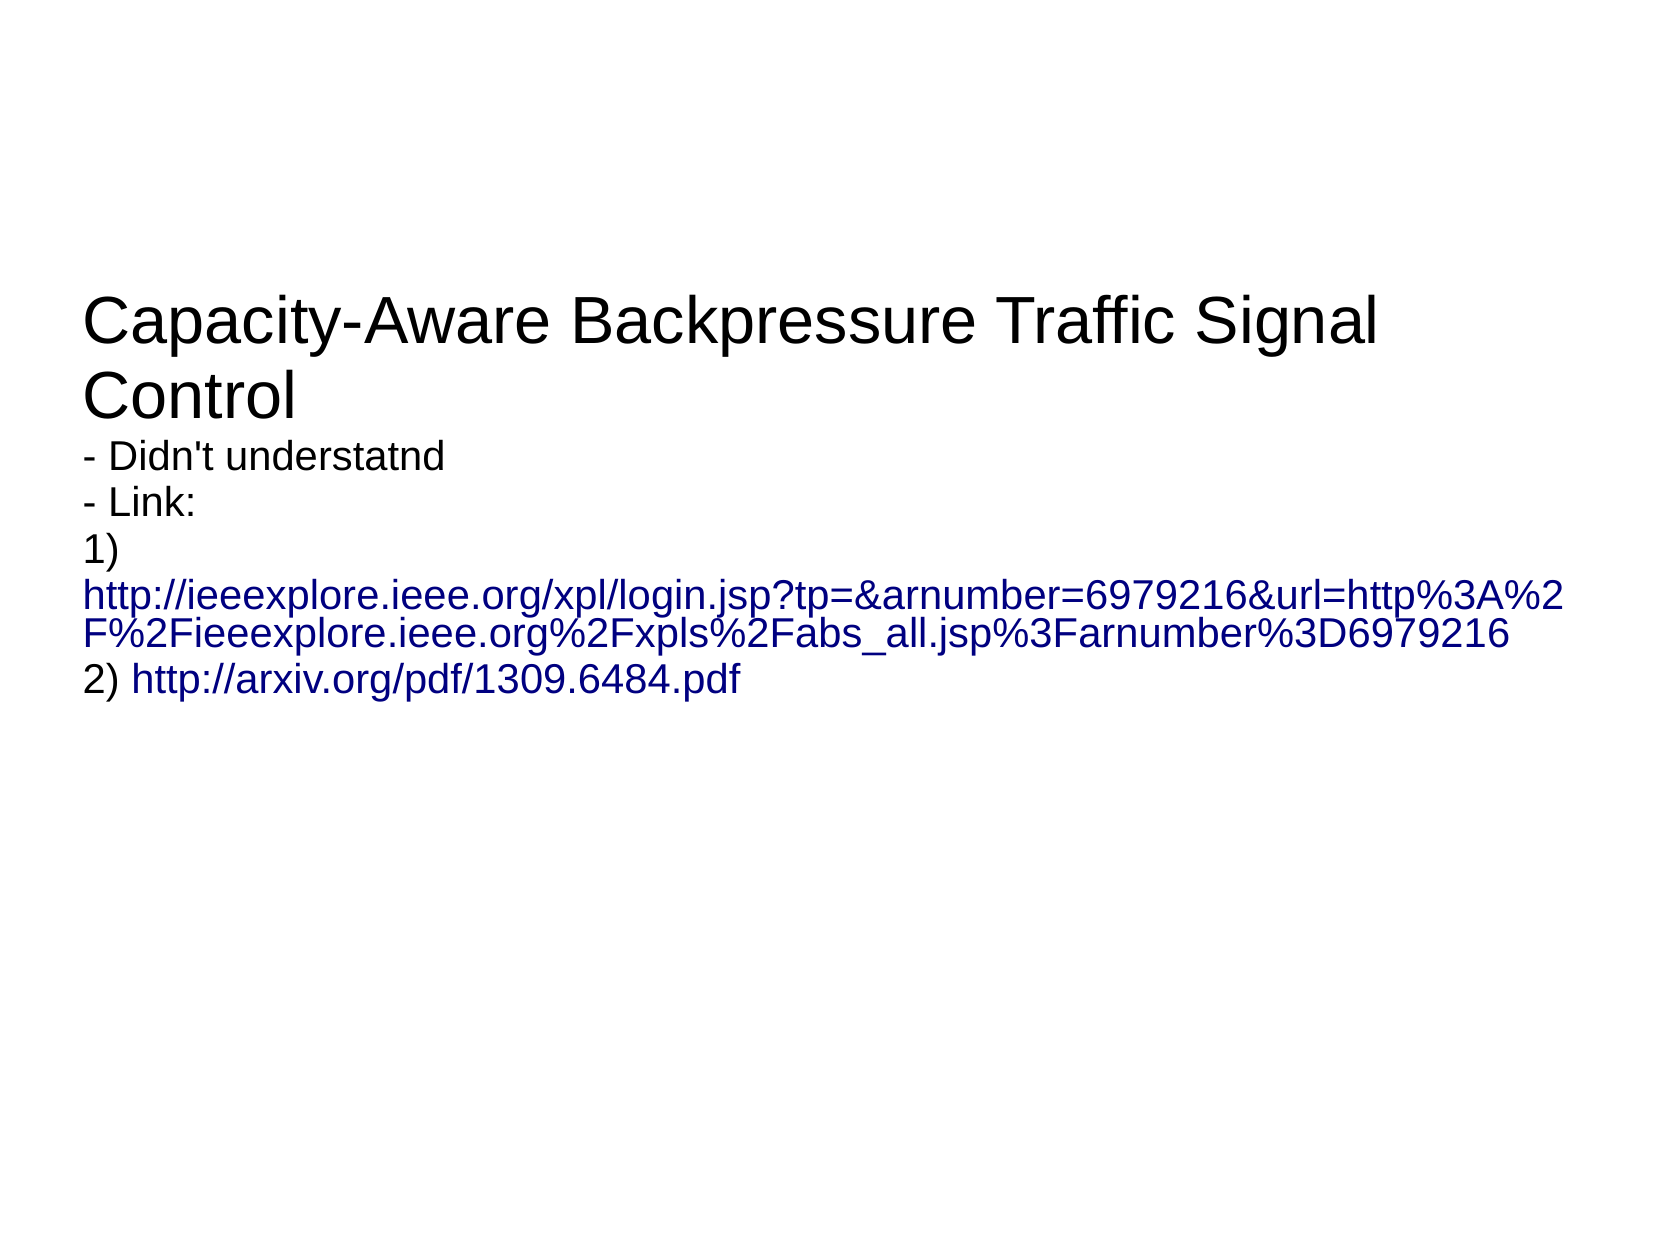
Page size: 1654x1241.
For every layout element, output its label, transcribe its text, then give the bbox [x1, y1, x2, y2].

subtitle Capacity-Aware Backpressure Traffic Signal Control - Didn't understatnd - Link: 1) http://ieeexplore.ieee.org/xpl/login.jsp?tp=&arnumber=6979216&url=http%3A%2F%2Fieeexplore.ieee.org%2Fxpls%2Fabs_all.jsp%3Farnumber%3D6979216 2) http://arxiv.org/pdf/1309.6484.pdf [82, 49, 1571, 1010]
